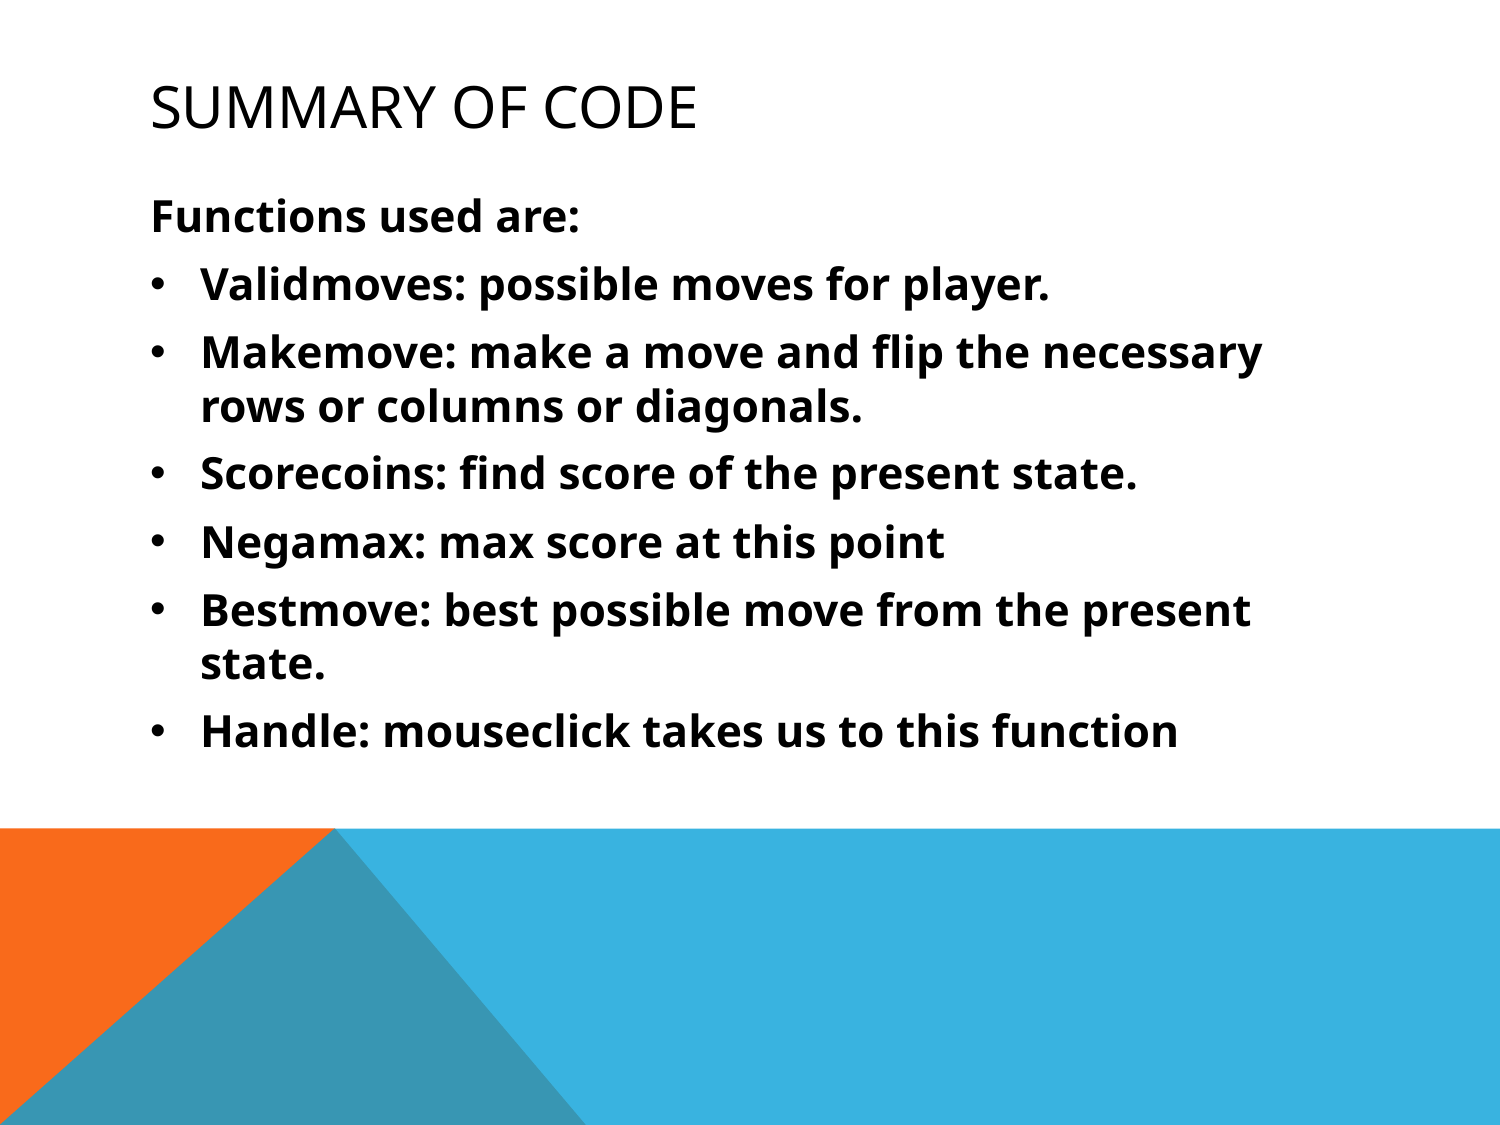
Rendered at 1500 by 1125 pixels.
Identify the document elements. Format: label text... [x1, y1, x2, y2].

list Functions used are: Validmoves: possible moves for player. Makemove: make a move and flip the necessary rows or columns or diagonals. Scorecoins: find score of the present state. Negamax: max score at this point Bestmove: best possible move from the present state. Handle: mouseclick takes us to this function [135, 180, 1369, 768]
title SUMMARY OF CODE [135, 60, 1369, 150]
